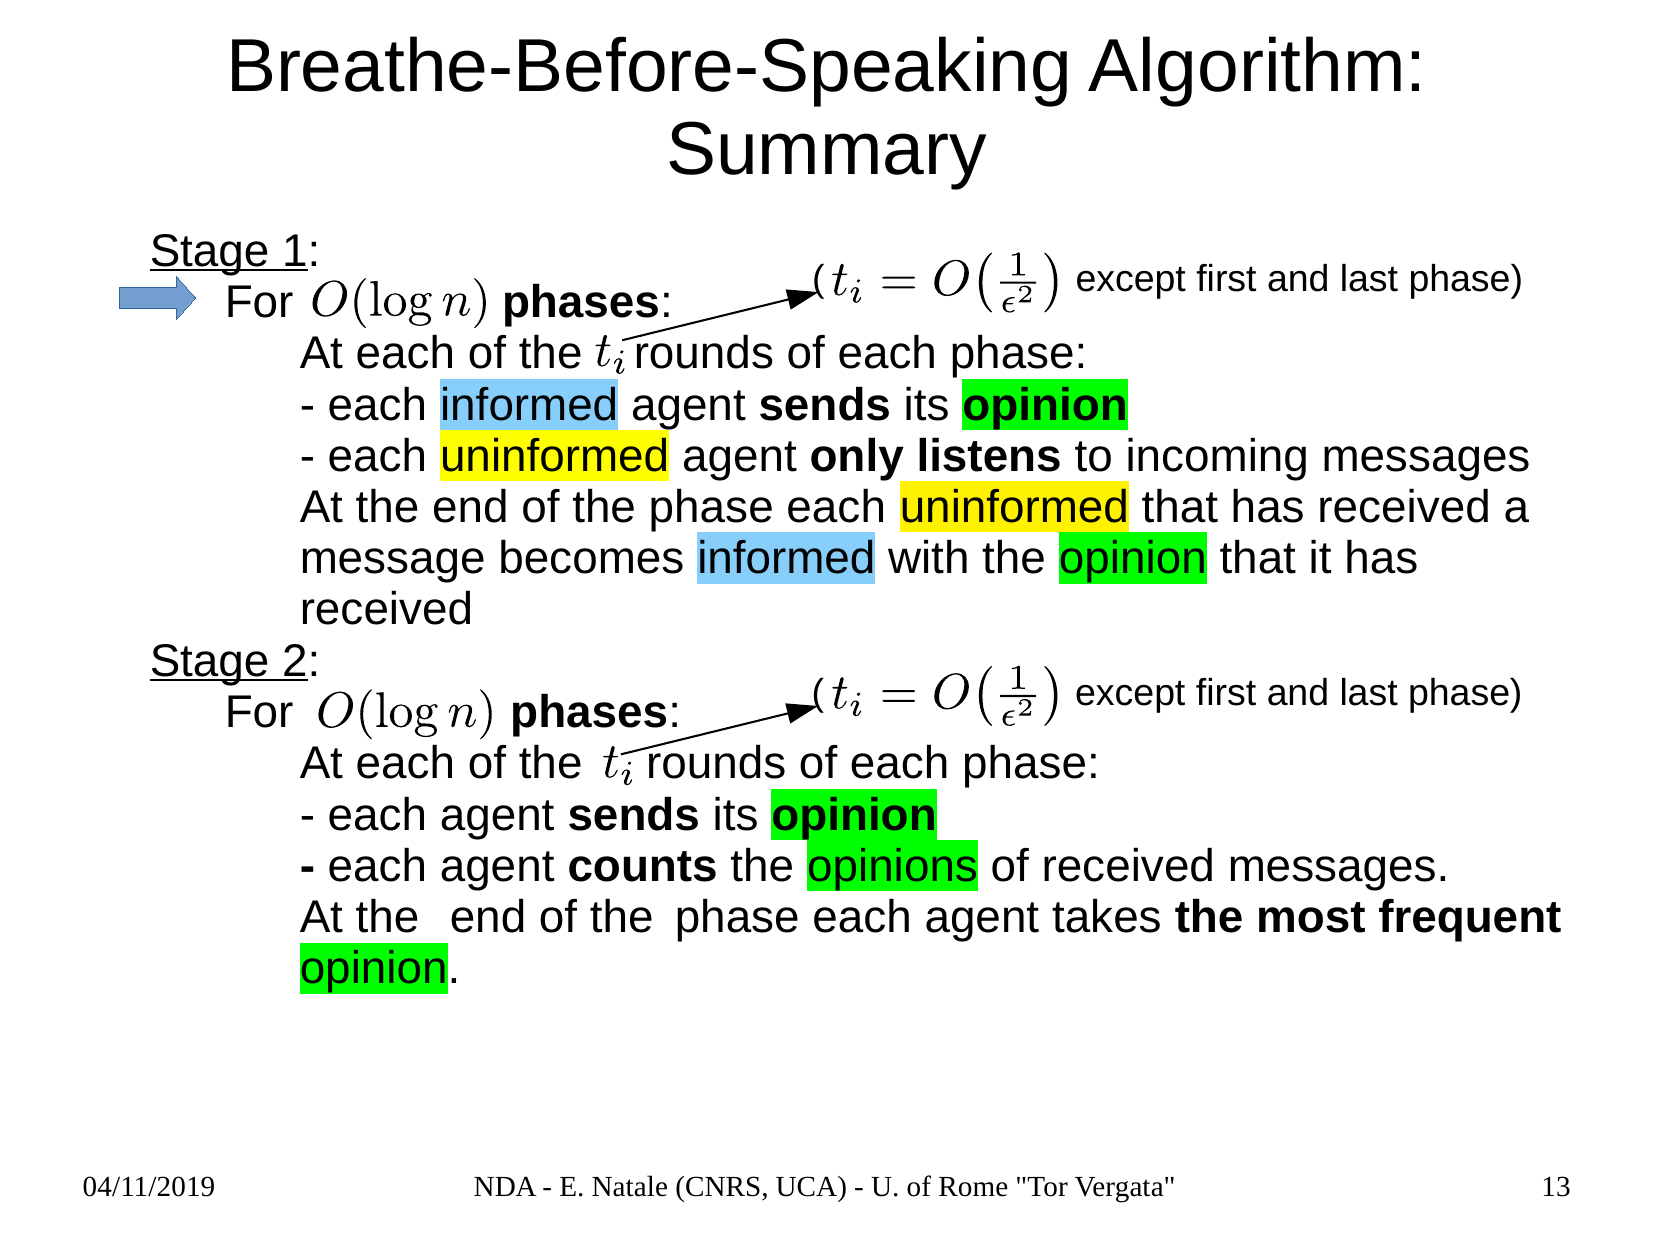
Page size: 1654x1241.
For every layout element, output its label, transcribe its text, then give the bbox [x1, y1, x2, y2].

text_box [312, 278, 486, 329]
text_box [119, 276, 196, 320]
text_box [832, 252, 1058, 313]
text_box [832, 665, 1058, 726]
text_box ( except first and last phase) [796, 664, 1601, 727]
text_box [318, 689, 492, 740]
title Breathe-Before-Speaking Algorithm: Summary [82, 23, 1571, 192]
text_box ( except first and last phase) [797, 250, 1601, 313]
text_box [595, 334, 625, 374]
text_box Stage 1: For phases: At each of the rounds of each phase: - each informed agent sends its opinion - each uninformed agent only listens to incoming messages At the end of the phase each uninformed that has received a message becomes informed with the opinion that it has received Stage 2: For phases: At each of the rounds of each phase: - each agent sends its opinion - each agent counts the opinions of received messages. At the end of the phase each agent takes the most frequent opinion. [135, 217, 1579, 1002]
text_box [603, 746, 633, 786]
